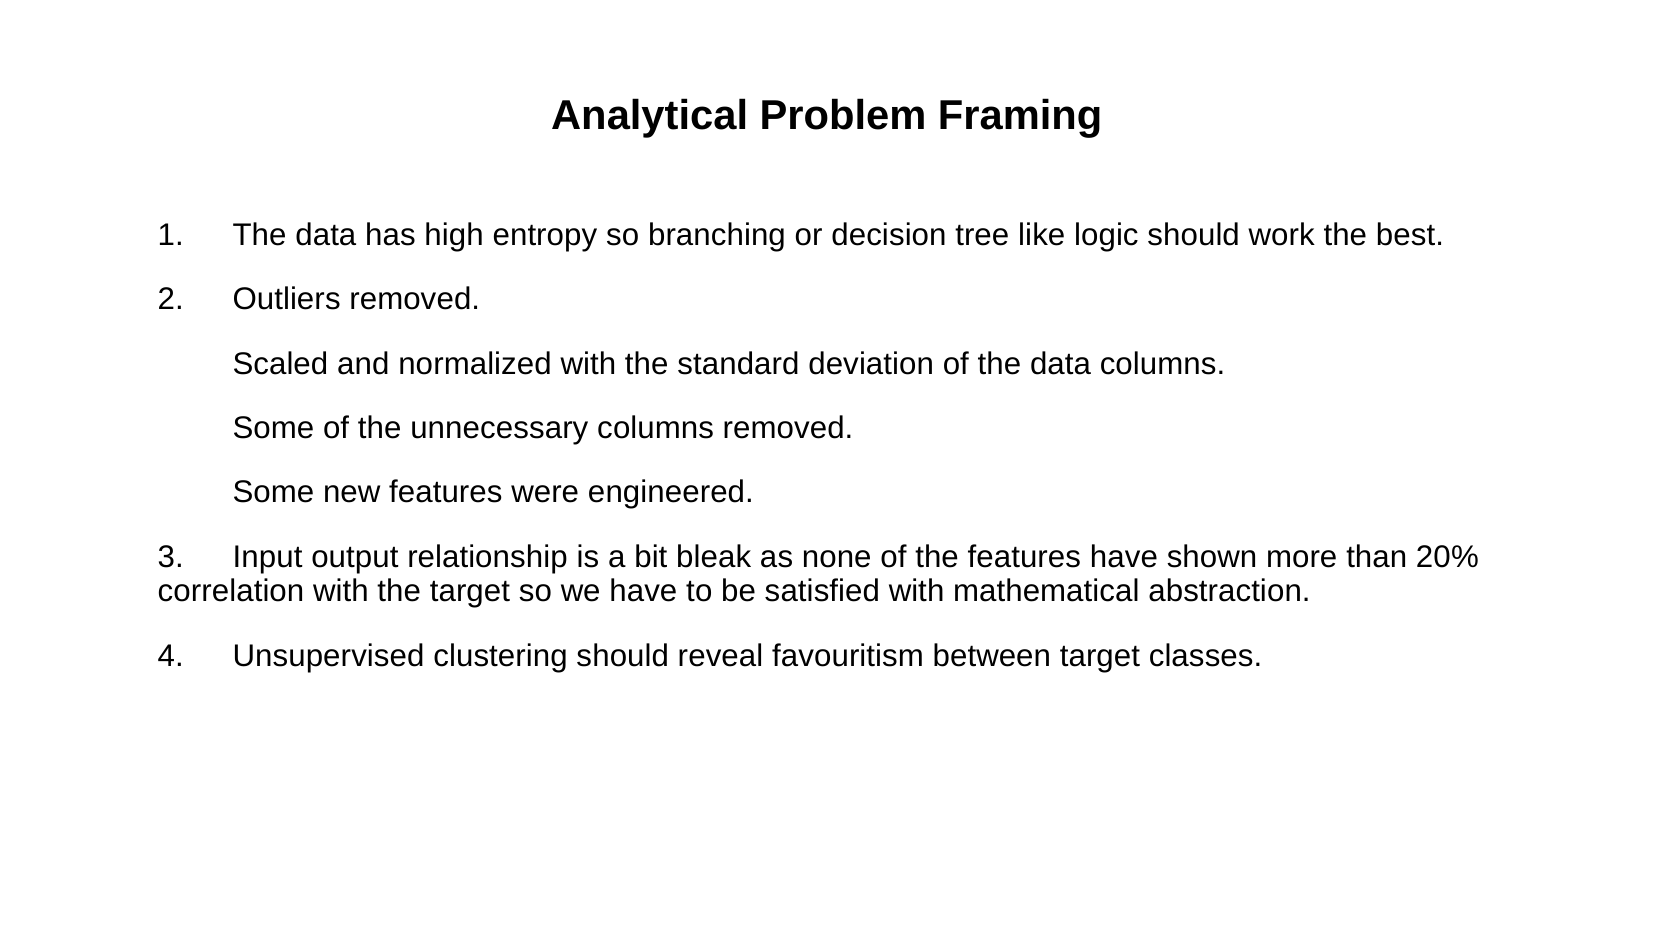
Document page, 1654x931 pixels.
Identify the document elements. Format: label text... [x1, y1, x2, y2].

title Analytical Problem Framing [82, 37, 1571, 193]
list 1. The data has high entropy so branching or decision tree like logic should work the best. 2. Outliers removed. Scaled and normalized with the standard deviation of the data columns. Some of the unnecessary columns removed. Some new features were engineered. 3. Input output relationship is a bit bleak as none of the features have shown more than 20% correlation with the target so we have to be satisfied with mathematical abstraction. 4. Unsupervised clustering should reveal favouritism between target classes. [82, 217, 1571, 758]
